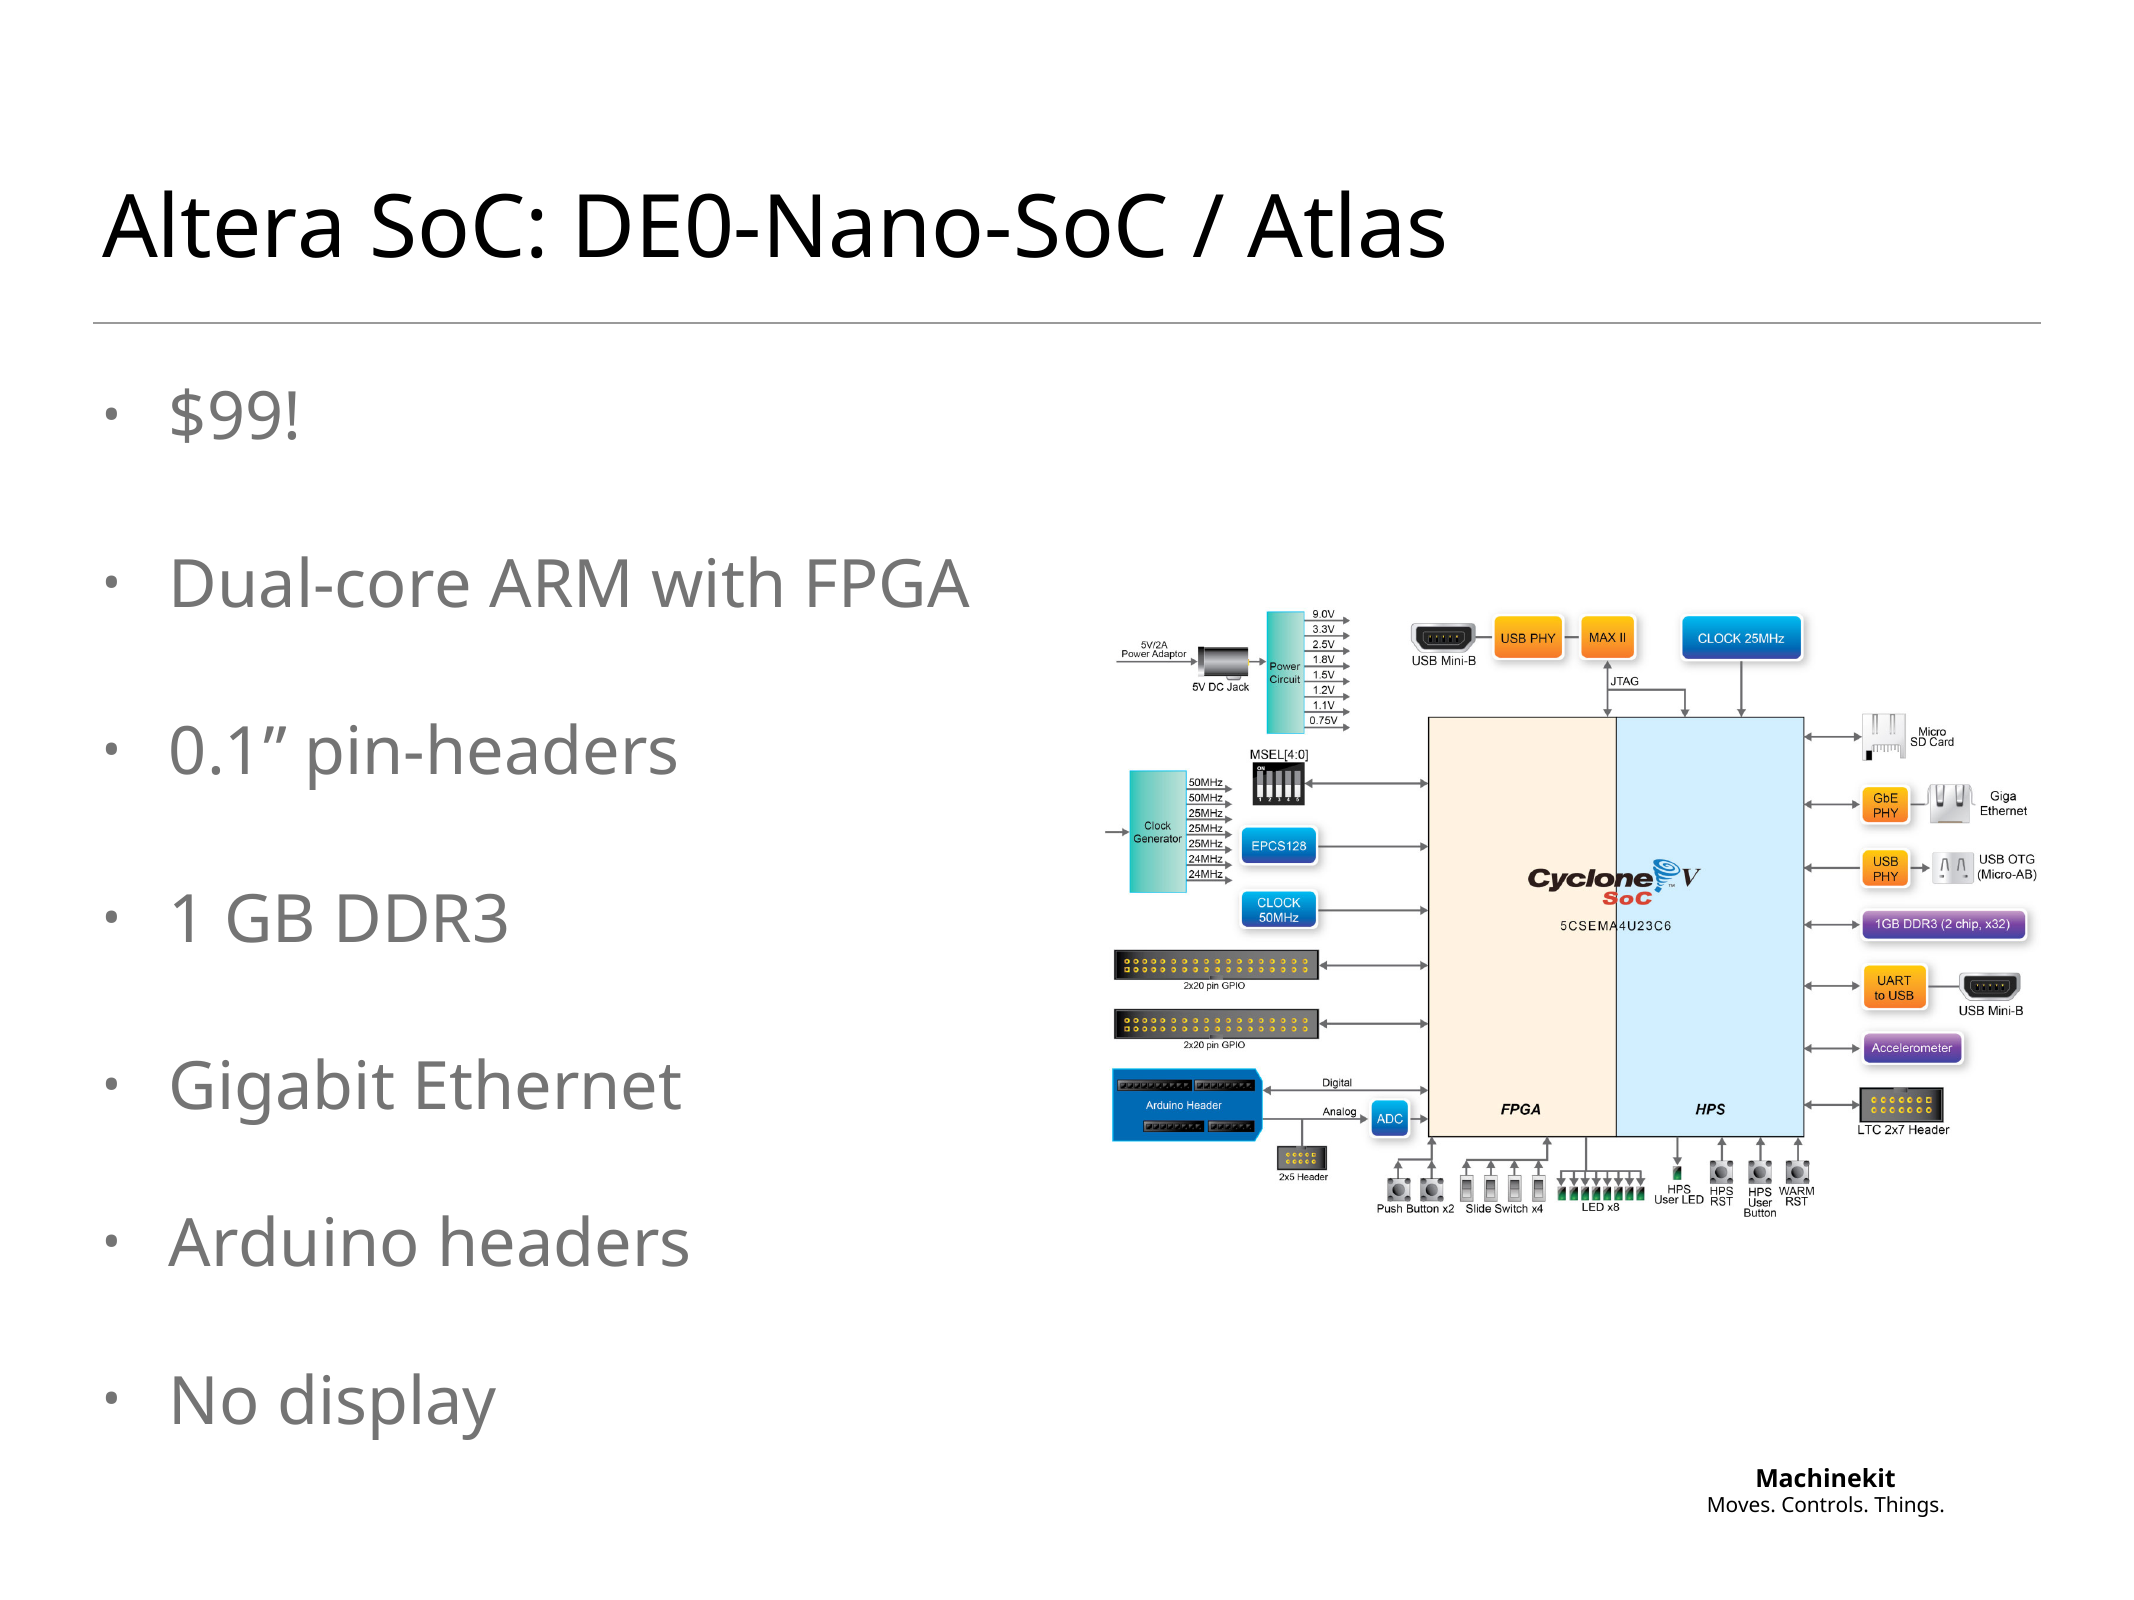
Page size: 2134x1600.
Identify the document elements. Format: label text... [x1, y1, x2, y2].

picture [1090, 602, 2041, 1221]
list $99! Dual-core ARM with FPGA 0.1” pin-headers 1 GB DDR3 Gigabit Ethernet Arduino headers No display [93, 364, 1044, 1459]
title Altera SoC: DE0-Nano-SoC / Atlas [93, 54, 2040, 284]
